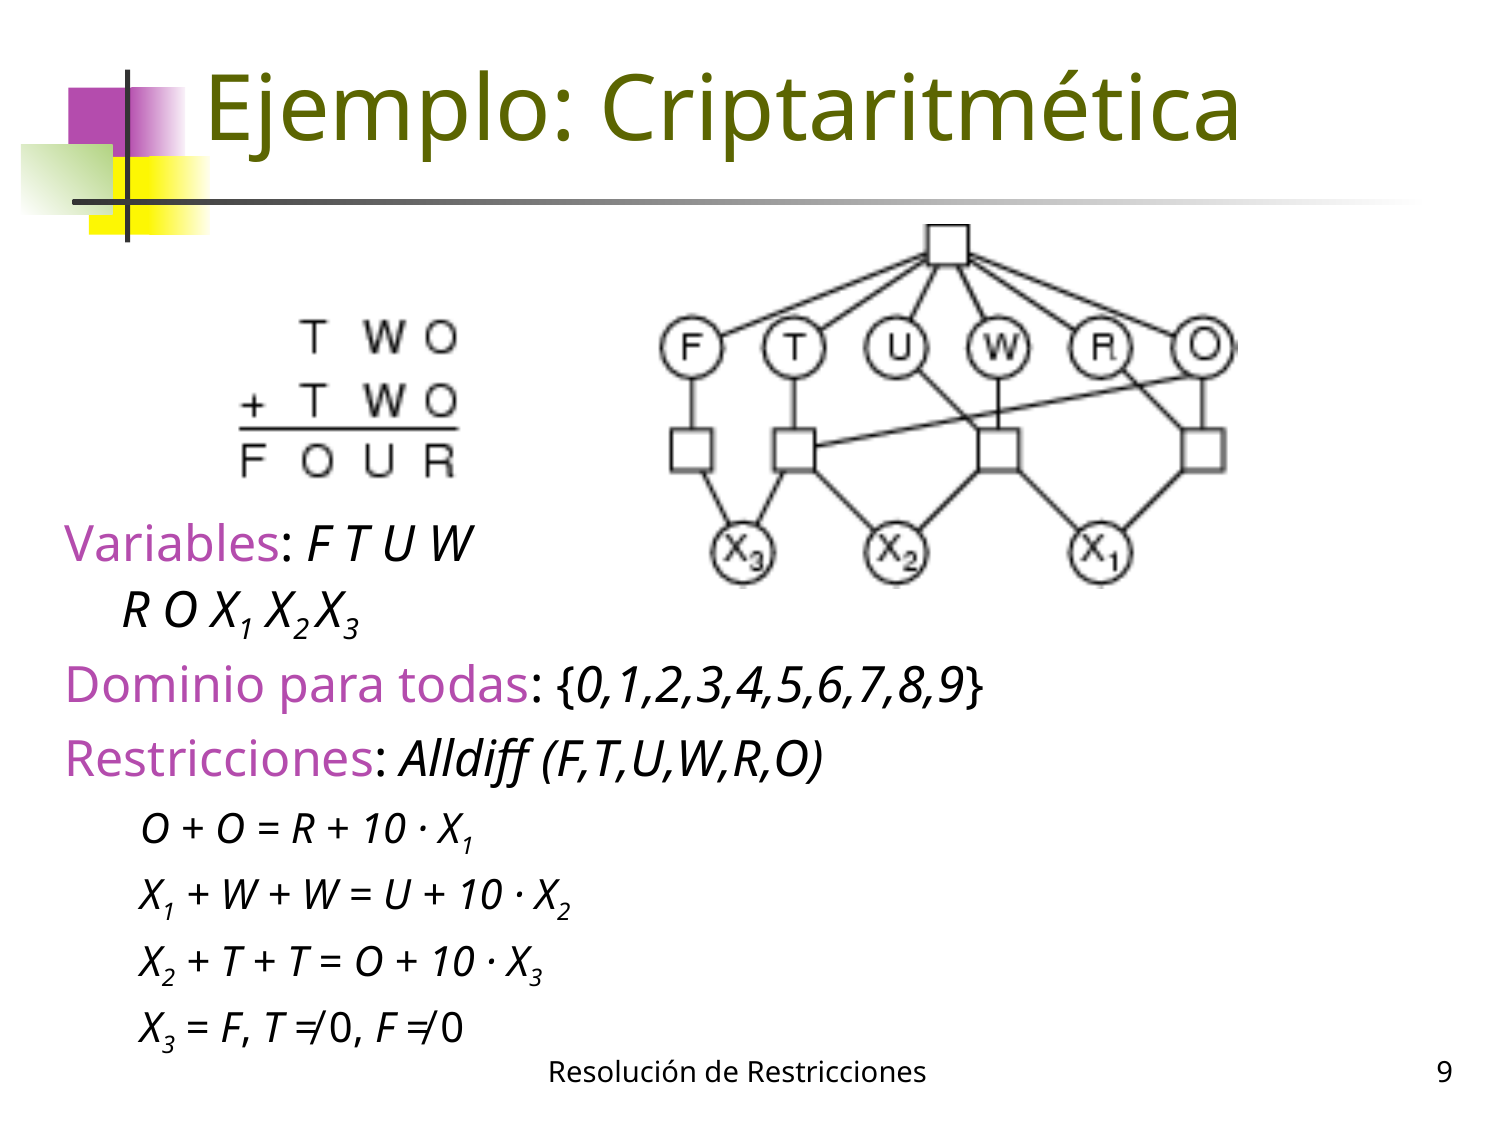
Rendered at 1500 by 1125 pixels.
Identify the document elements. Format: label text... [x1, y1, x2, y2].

title Ejemplo: Criptaritmética [188, 35, 1468, 175]
picture [237, 224, 1238, 504]
list Variables: F T U W R O X1 X2 X3 Dominio para todas: {0,1,2,3,4,5,6,7,8,9} Restricciones: Alldiff (F,T,U,W,R,O) O + O = R + 10 · X1 X1 + W + W = U + 10 · X2 X2 + T + T = O + 10 · X3 X3 = F, T ≠ 0, F ≠ 0 [50, 504, 1457, 1089]
